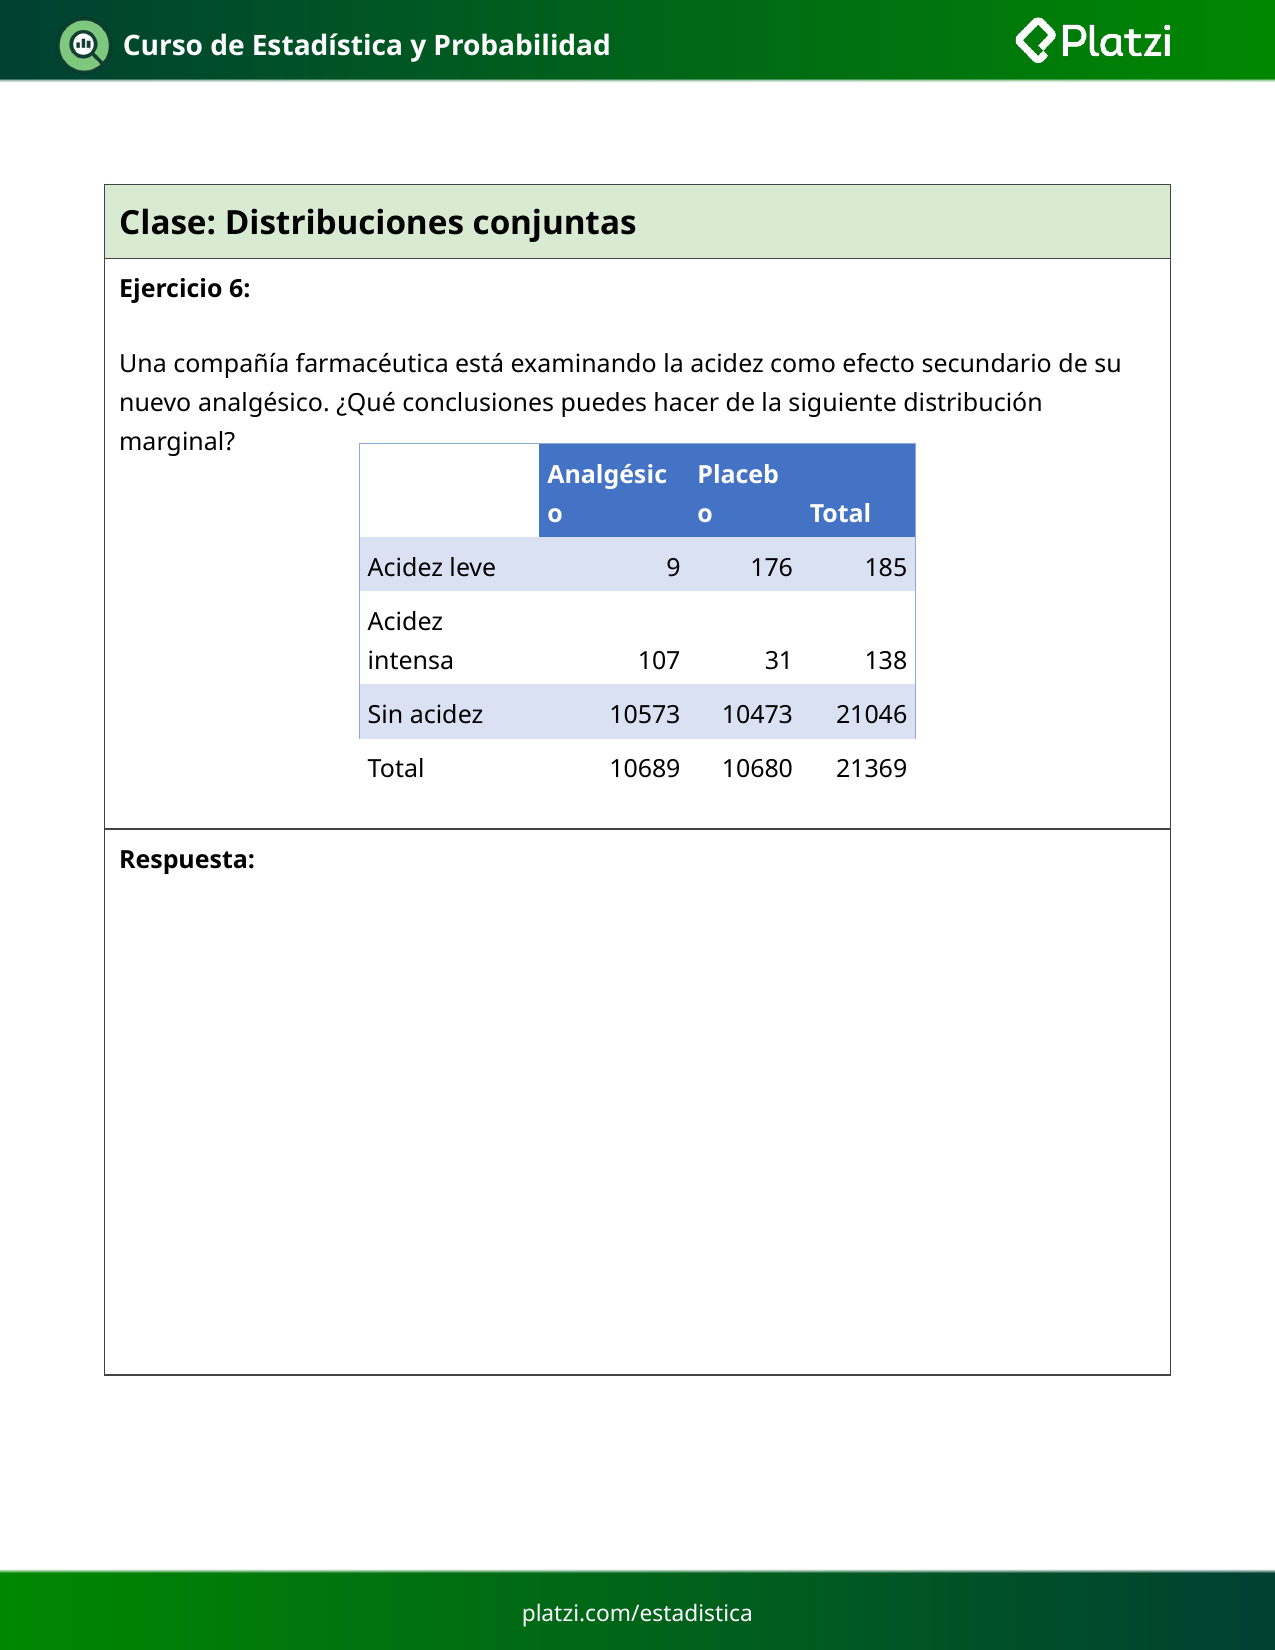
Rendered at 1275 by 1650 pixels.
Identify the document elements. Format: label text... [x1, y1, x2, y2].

table_cell 10689 [539, 739, 689, 793]
table_cell Acidez intensa [360, 591, 539, 684]
table_header Total [801, 444, 915, 537]
table_header [360, 444, 539, 537]
table_cell Respuesta: [105, 830, 1170, 1374]
table_cell 107 [539, 591, 689, 684]
table_cell Acidez leve [360, 537, 539, 591]
table_cell 31 [689, 591, 801, 684]
table_cell 176 [689, 537, 801, 591]
title Curso de Estadística y Probabilidad [101, 6, 976, 86]
table_cell Total [359, 739, 539, 793]
table_cell 9 [539, 537, 689, 591]
picture [0, 0, 1275, 1650]
table_cell 10680 [689, 739, 801, 793]
subtitle platzi.com/estadistica [200, 1571, 1075, 1650]
table_cell 21046 [801, 684, 915, 739]
table_cell 185 [801, 537, 915, 591]
table_cell 138 [801, 591, 915, 684]
table_header Placebo [689, 444, 801, 537]
table_header Analgésico [539, 444, 689, 537]
table_cell 21369 [801, 739, 916, 793]
table_header Clase: Distribuciones conjuntas [105, 185, 1170, 258]
table_cell Sin acidez [360, 684, 539, 739]
table_cell 10473 [689, 684, 801, 739]
table_cell 10573 [539, 684, 689, 739]
table_cell Ejercicio 6: Una compañía farmacéutica está examinando la acidez como efecto secundario de su nuevo analgésico. ¿Qué conclusiones puedes hacer de la siguiente distribución marginal? [105, 259, 1170, 828]
